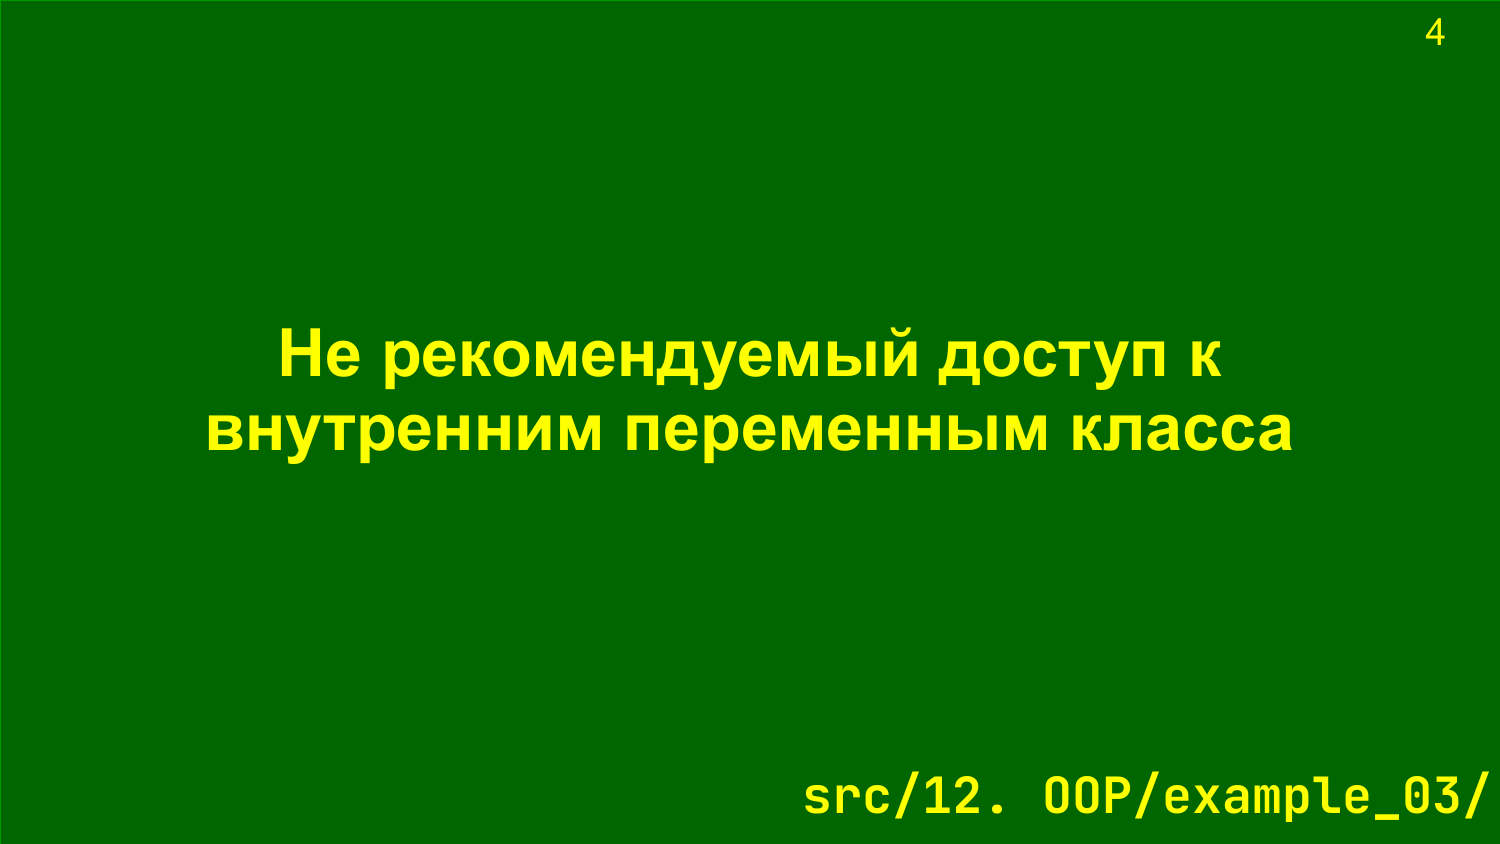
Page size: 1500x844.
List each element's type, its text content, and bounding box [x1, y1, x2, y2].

title src/12. OOP/example_03/ [15, 757, 1493, 835]
title Не рекомендуемый доступ к внутренним переменным класса [75, 296, 1426, 485]
